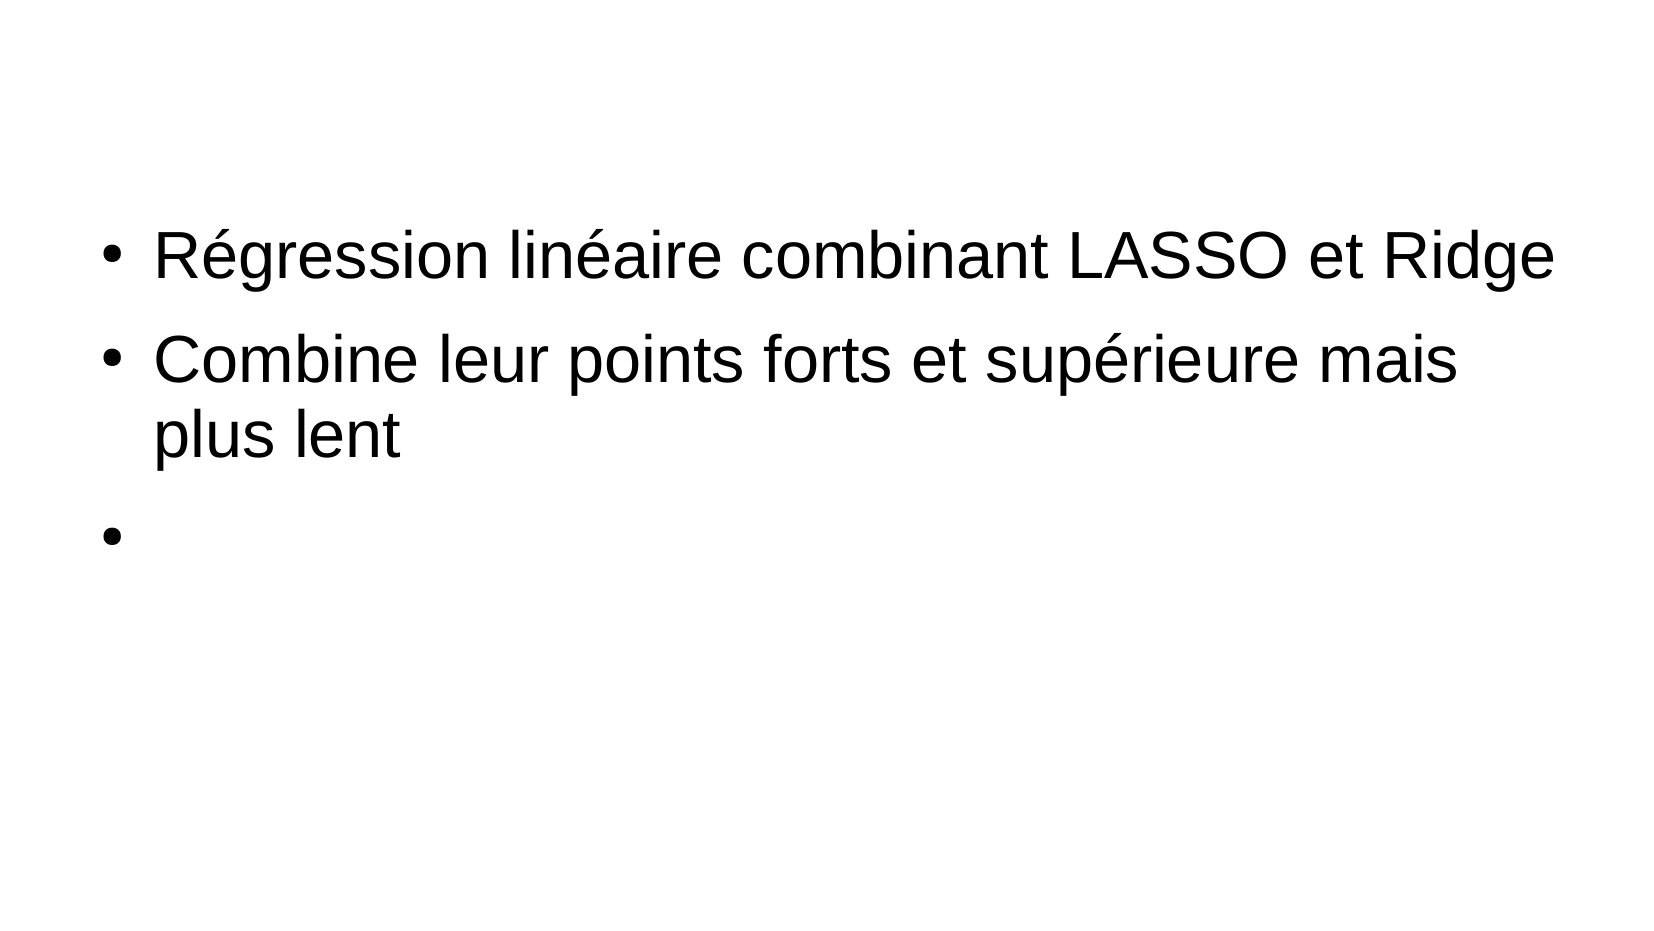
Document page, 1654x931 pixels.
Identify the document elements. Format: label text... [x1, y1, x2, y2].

list Régression linéaire combinant LASSO et Ridge Combine leur points forts et supérieure mais plus lent [82, 217, 1571, 758]
